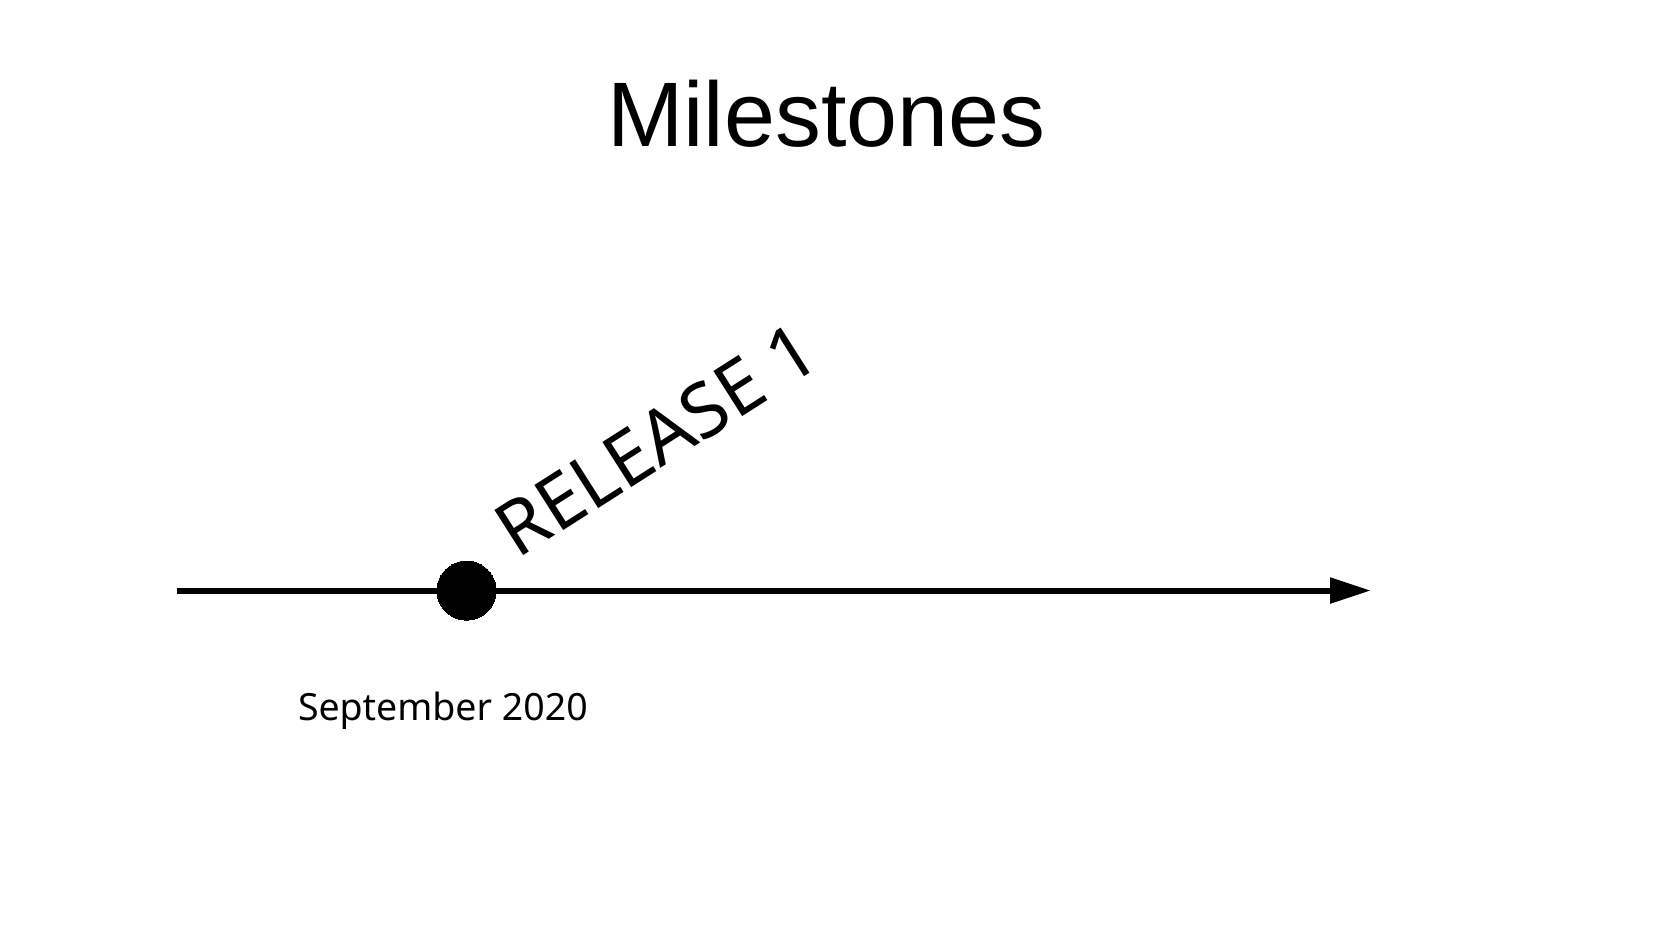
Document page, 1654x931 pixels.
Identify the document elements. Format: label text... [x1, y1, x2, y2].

text_box September 2020 [283, 673, 650, 749]
text_box RELEASE 1 [458, 259, 898, 609]
text_box [437, 561, 497, 621]
title Milestones [82, 37, 1571, 193]
